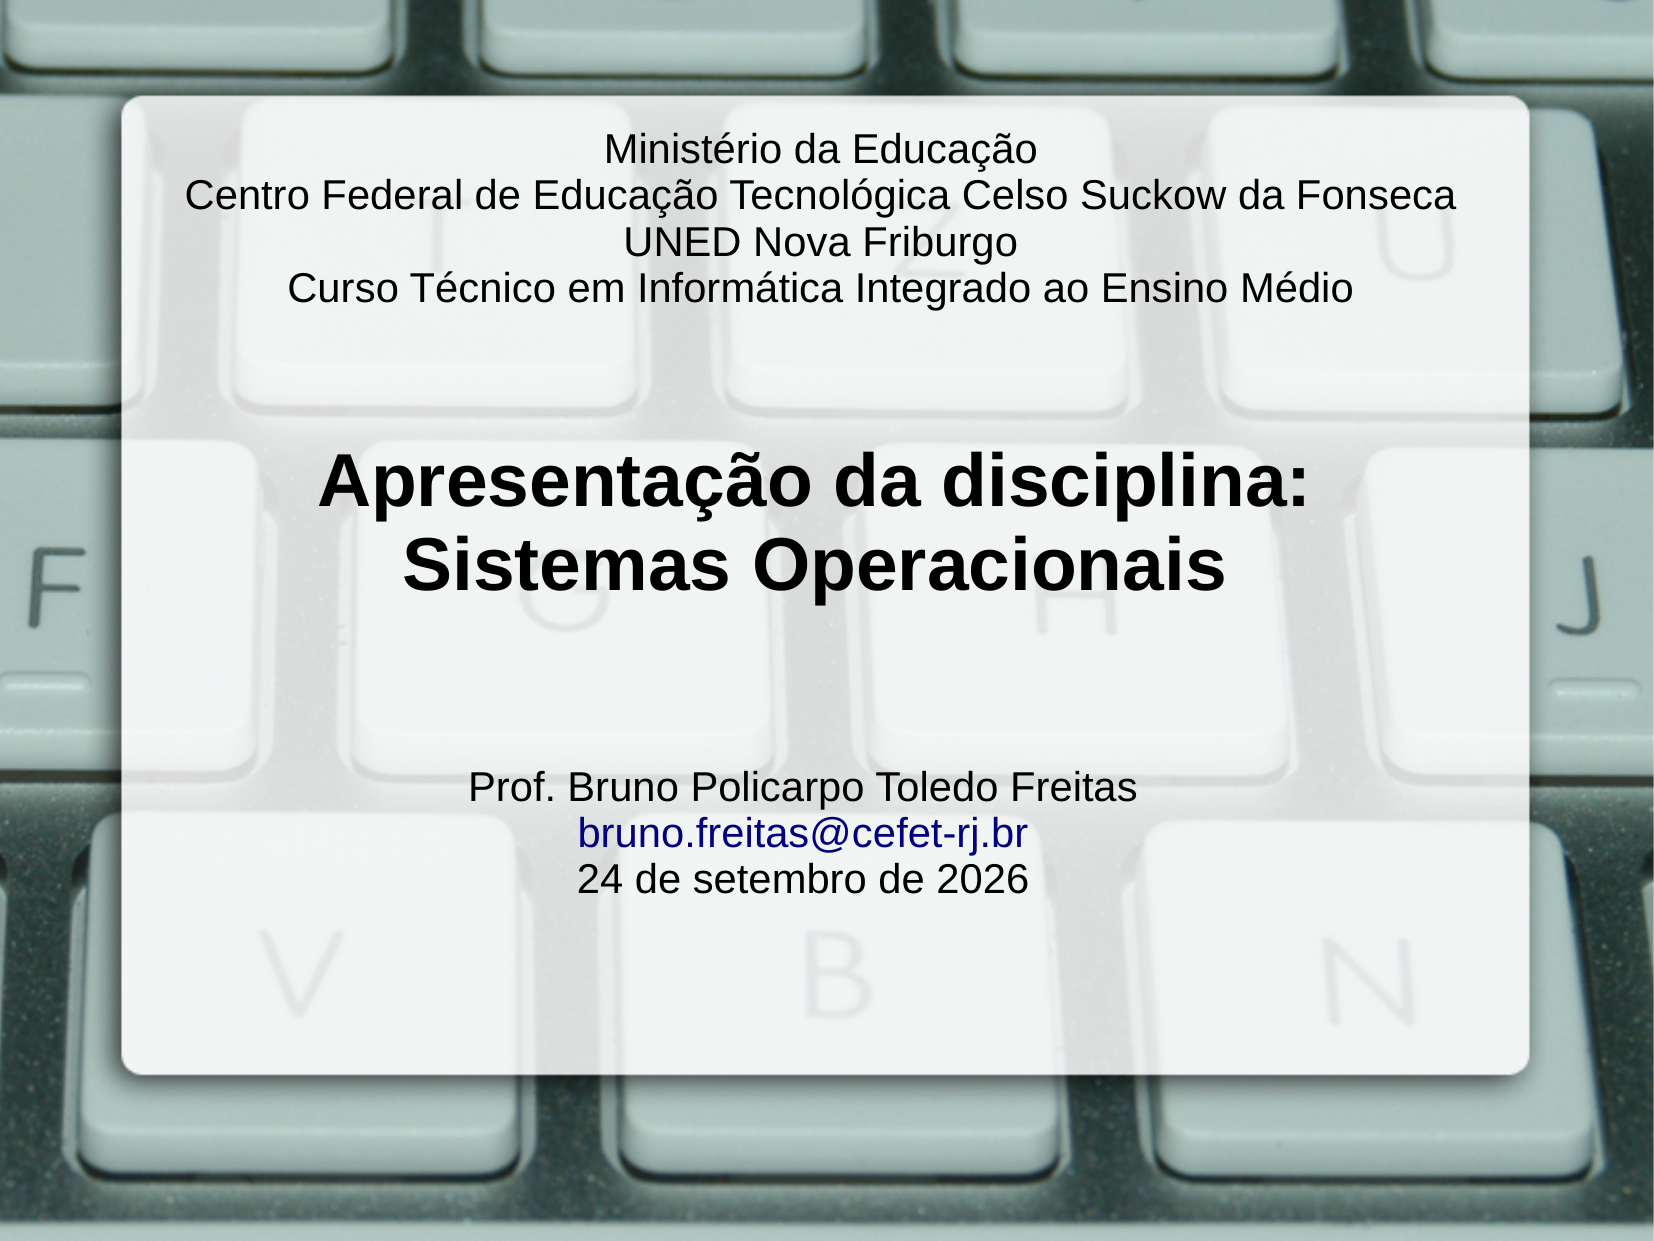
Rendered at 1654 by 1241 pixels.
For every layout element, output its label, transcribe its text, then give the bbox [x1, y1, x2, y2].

picture [0, 0, 1654, 1241]
text_box Apresentação da disciplina: Sistemas Operacionais [165, 431, 1465, 614]
text_box Prof. Bruno Policarpo Toledo Freitas bruno.freitas@cefet-rj.br 11 de fevereiro de 2020 [354, 755, 1252, 952]
text_box Ministério da Educação Centro Federal de Educação Tecnológica Celso Suckow da Fonseca UNED Nova Friburgo Curso Técnico em Informática Integrado ao Ensino Médio [129, 118, 1512, 343]
